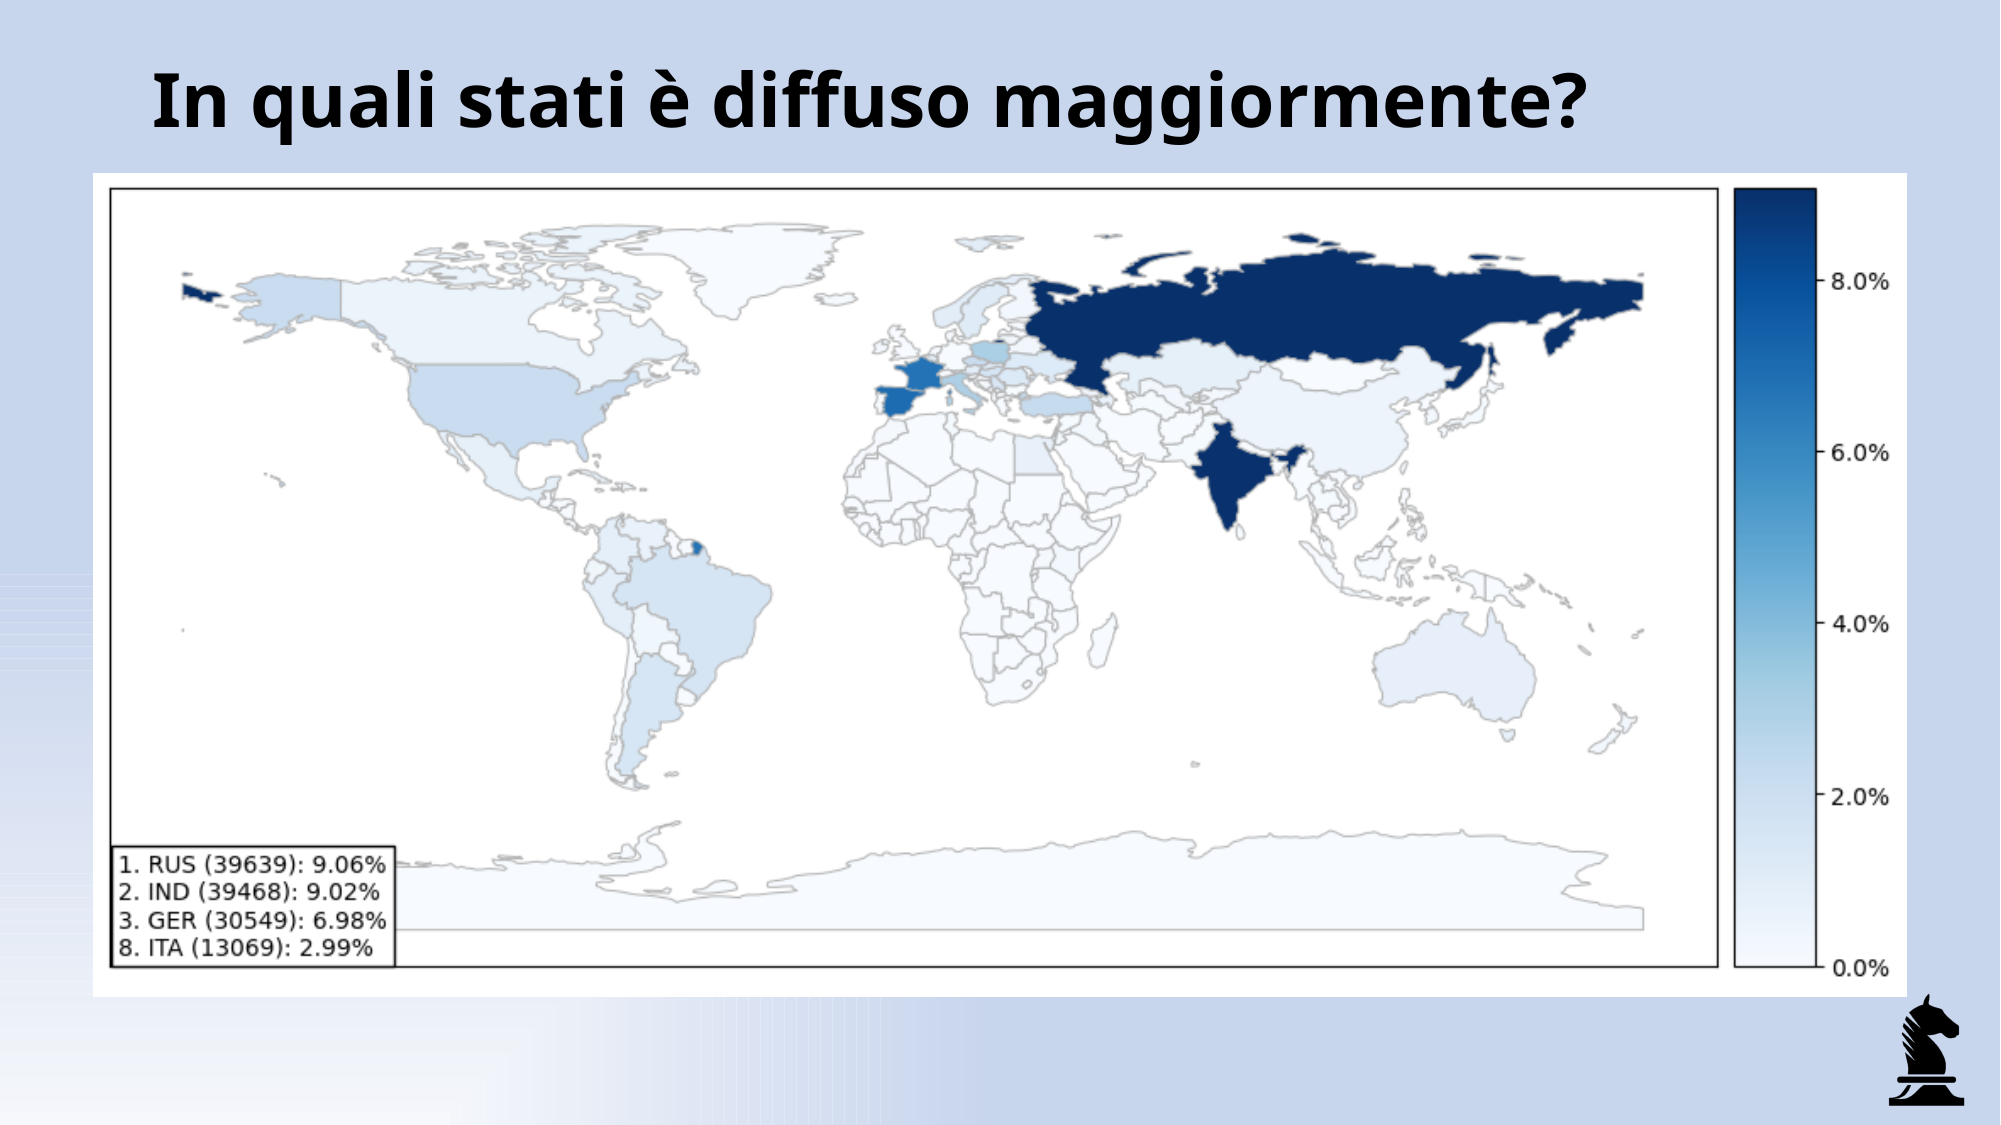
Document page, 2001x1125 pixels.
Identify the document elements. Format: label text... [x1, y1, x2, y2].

picture [93, 173, 2000, 1125]
title In quali stati è diffuso maggiormente? [137, 32, 1863, 173]
